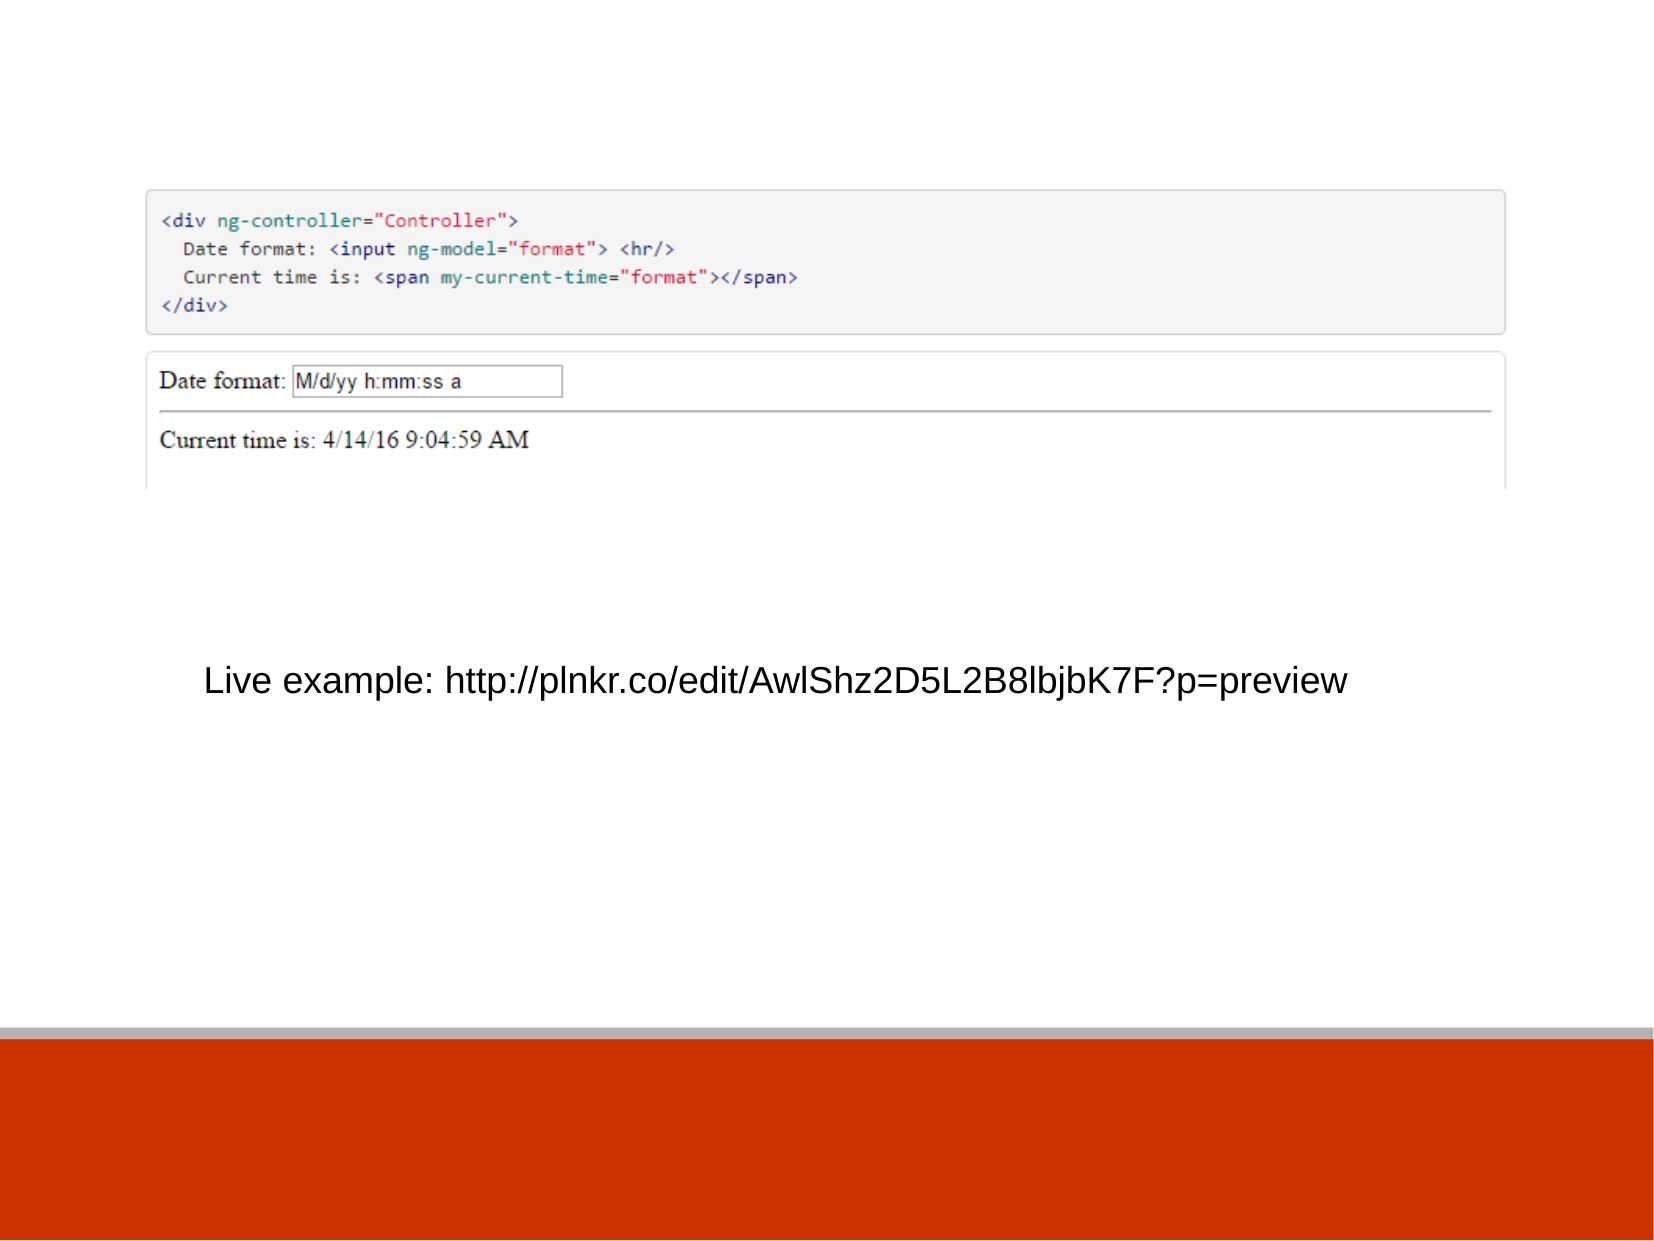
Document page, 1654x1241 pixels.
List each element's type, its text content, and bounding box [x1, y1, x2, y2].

text_box Live example: http://plnkr.co/edit/AwlShz2D5L2B8lbjbK7F?p=preview [188, 651, 1363, 709]
text_box [0, 1027, 1654, 1241]
picture [141, 188, 1511, 489]
